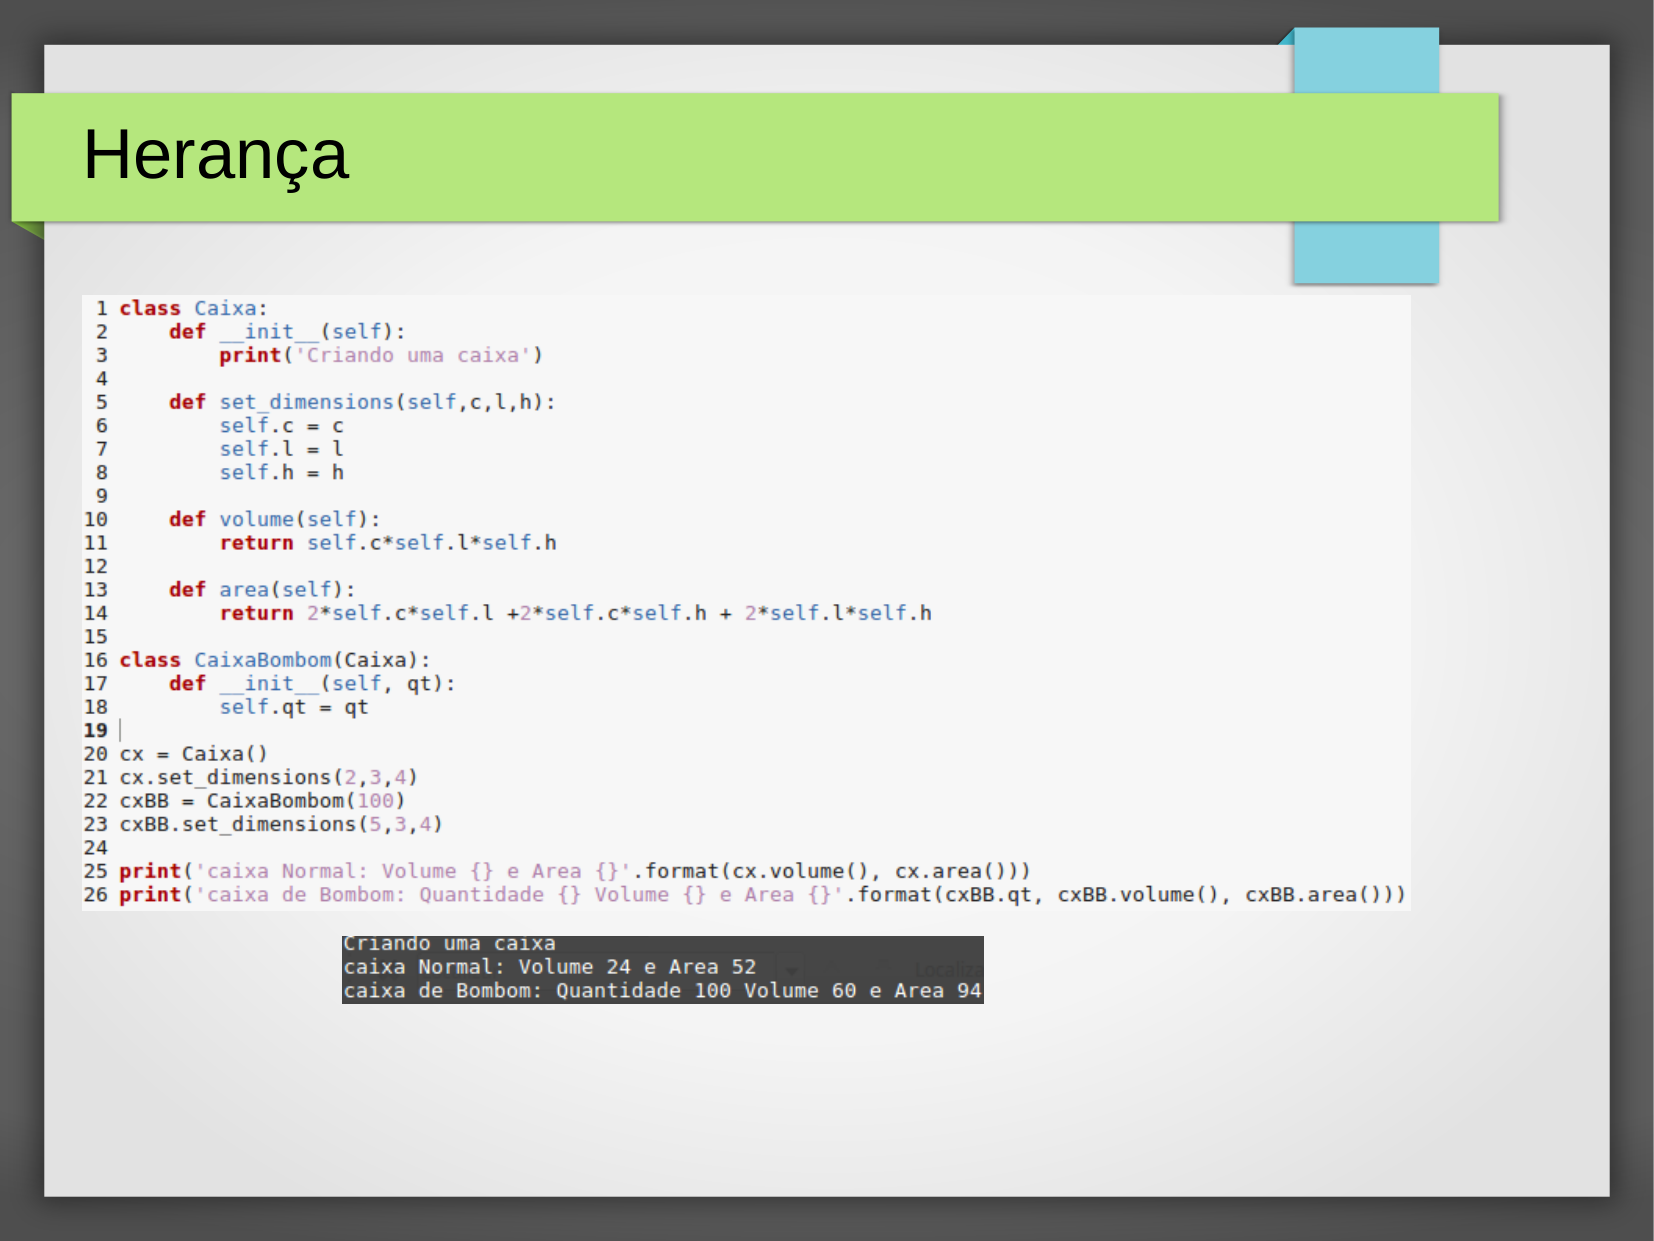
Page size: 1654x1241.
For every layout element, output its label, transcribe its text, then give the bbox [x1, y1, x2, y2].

picture [0, 0, 1654, 1241]
title Herança [82, 94, 1264, 213]
